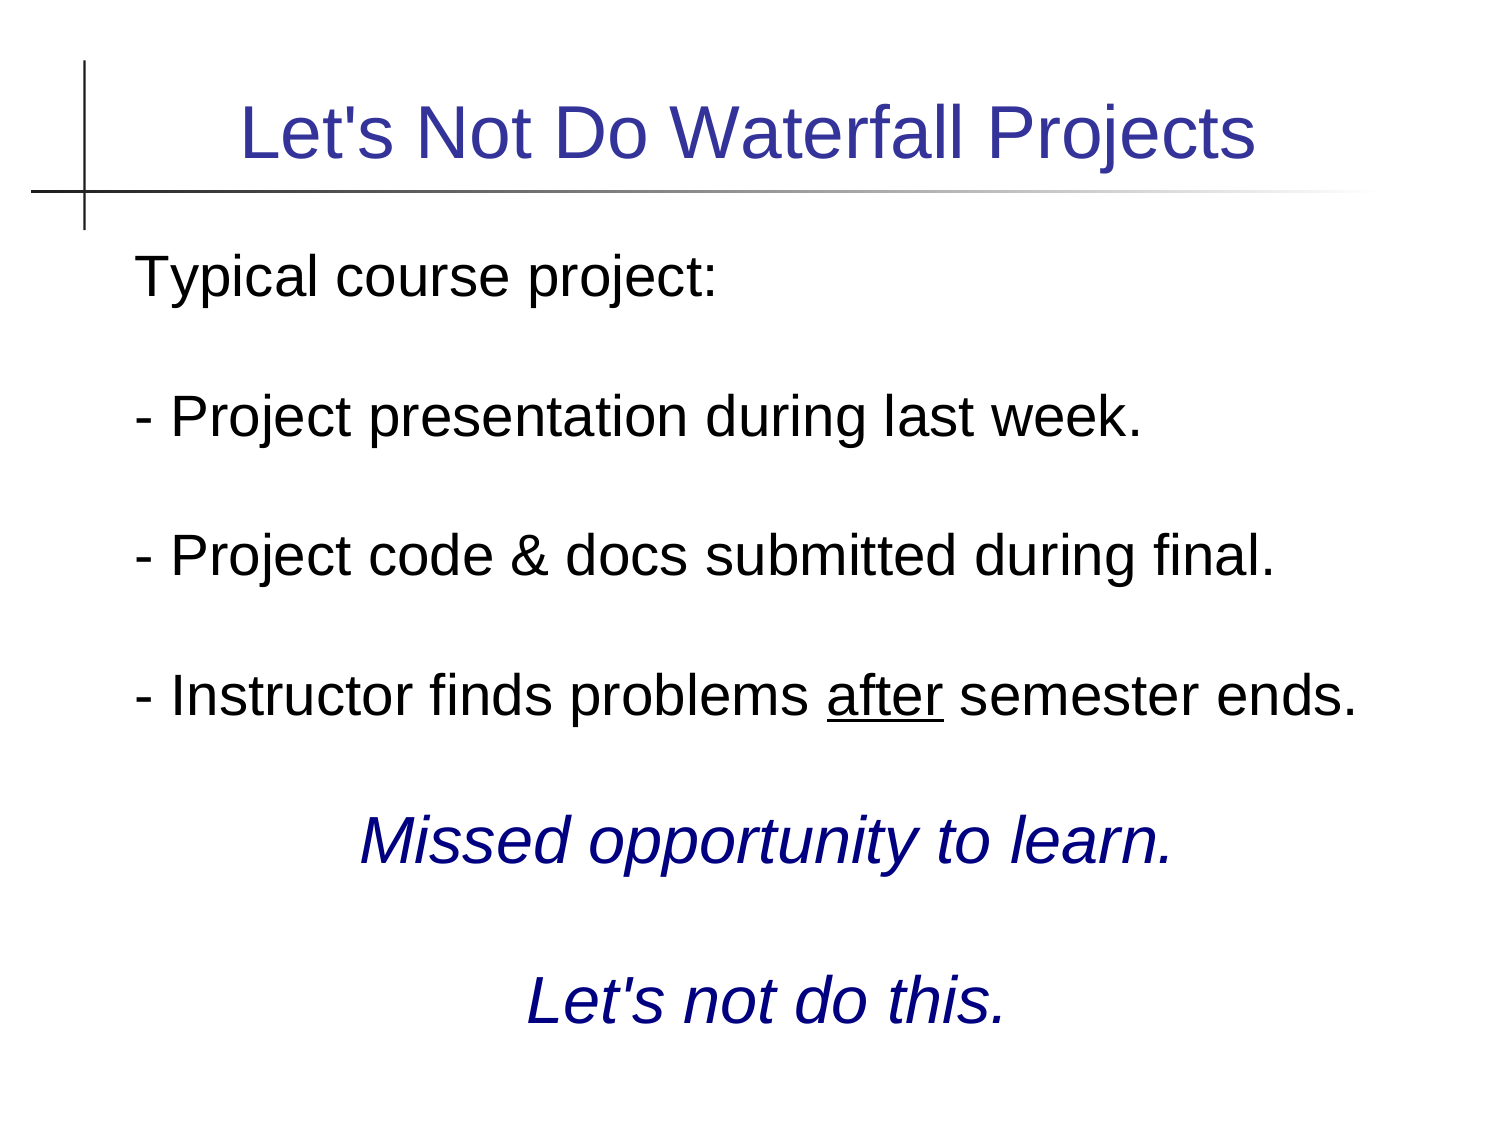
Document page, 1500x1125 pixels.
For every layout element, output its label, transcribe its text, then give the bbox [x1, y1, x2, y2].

list Typical course project: - Project presentation during last week. - Project code & docs submitted during final. - Instructor finds problems after semester ends. Missed opportunity to learn. Let's not do this. [120, 230, 1417, 1096]
title Let's Not Do Waterfall Projects [100, 42, 1397, 182]
